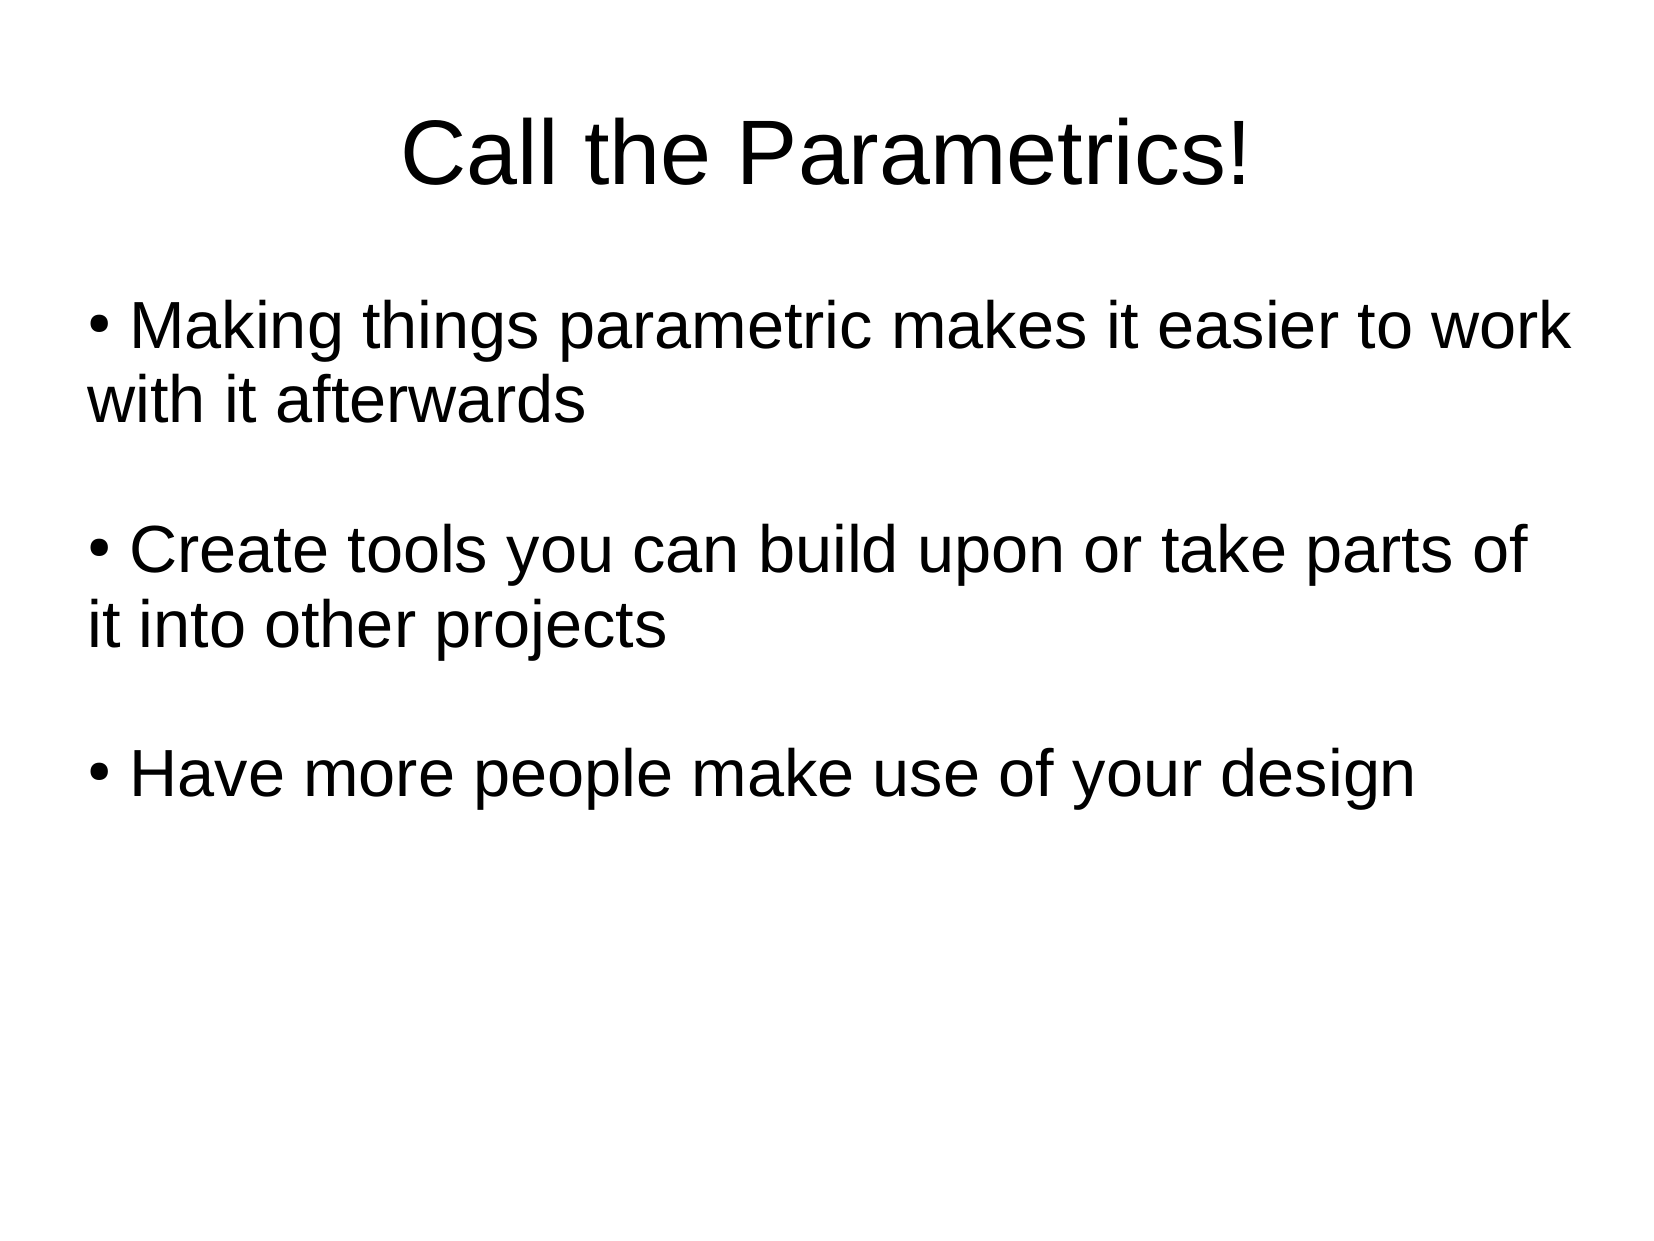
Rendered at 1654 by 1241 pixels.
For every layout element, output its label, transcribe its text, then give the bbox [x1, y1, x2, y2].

title Call the Parametrics! [82, 49, 1571, 257]
subtitle Making things parametric makes it easier to work with it afterwards Create tools you can build upon or take parts of it into other projects Have more people make use of your design [87, 287, 1576, 1241]
